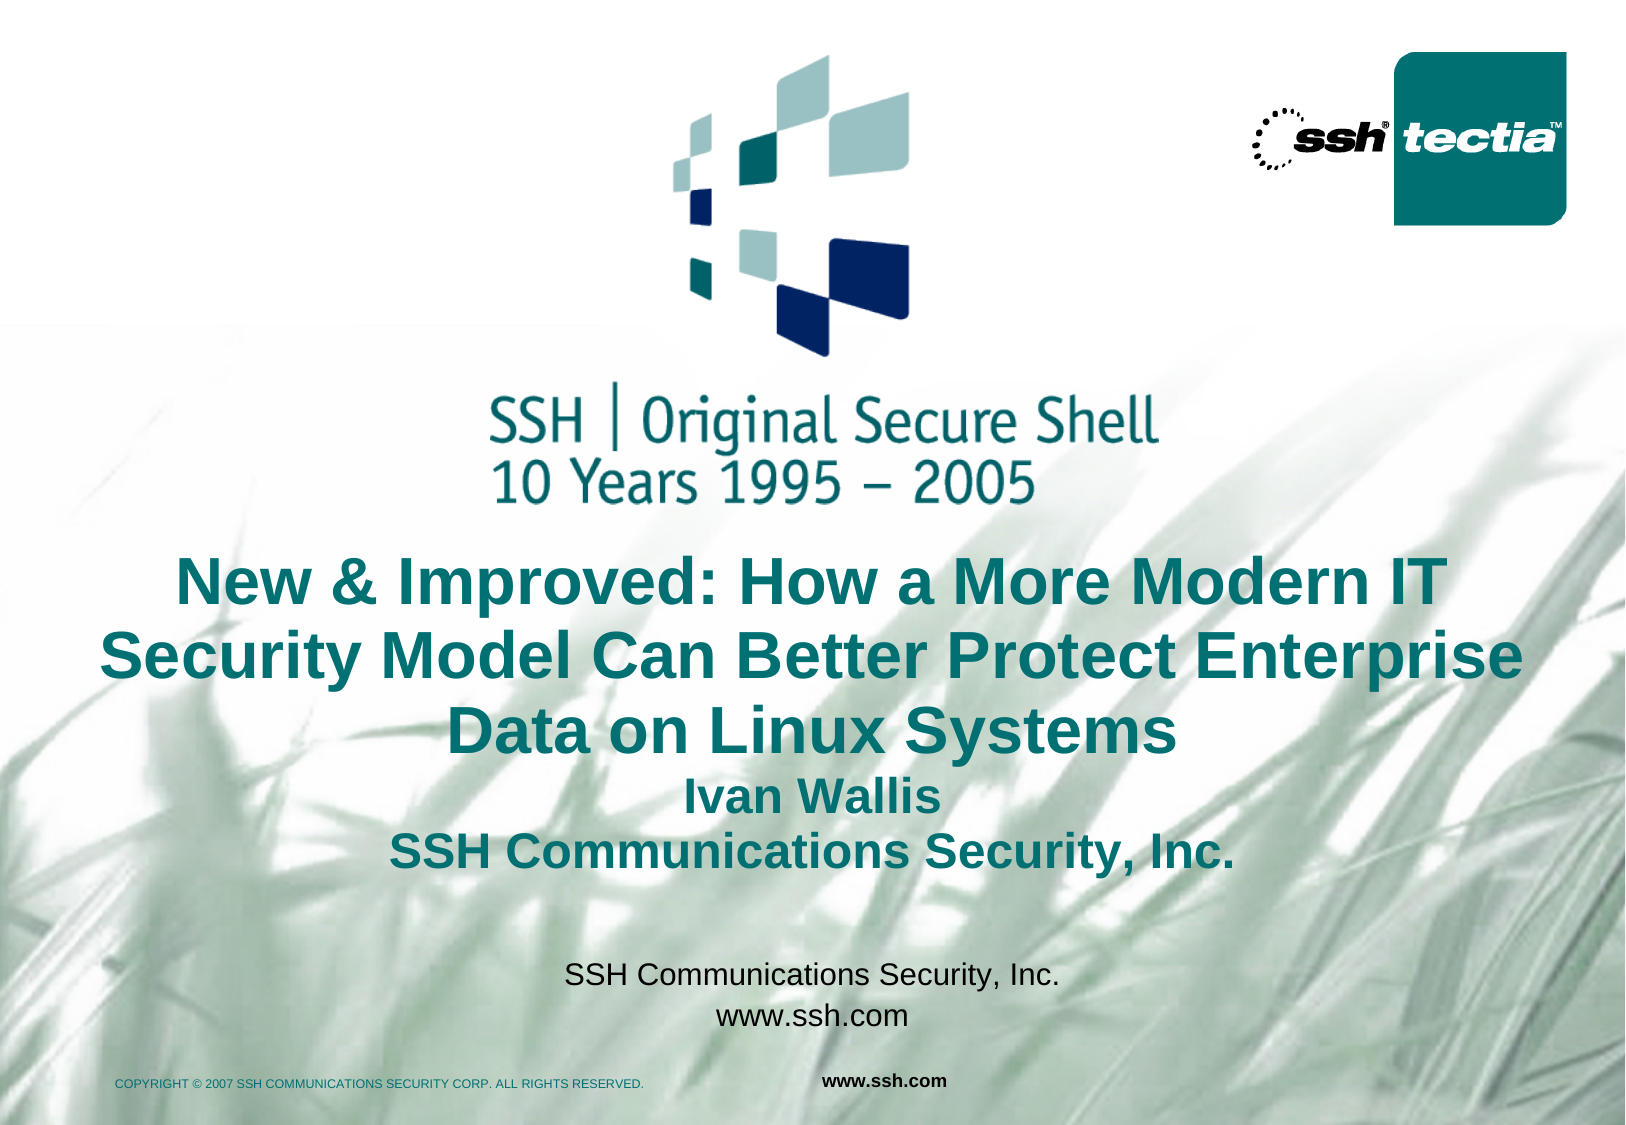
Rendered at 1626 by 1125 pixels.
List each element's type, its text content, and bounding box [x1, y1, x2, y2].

title New & Improved: How a More Modern IT Security Model Can Better Protect Enterprise Data on Linux Systems Ivan Wallis SSH Communications Security, Inc. [50, 512, 1576, 888]
picture [0, 6, 1626, 1125]
subtitle SSH Communications Security, Inc. www.ssh.com [50, 950, 1576, 1046]
